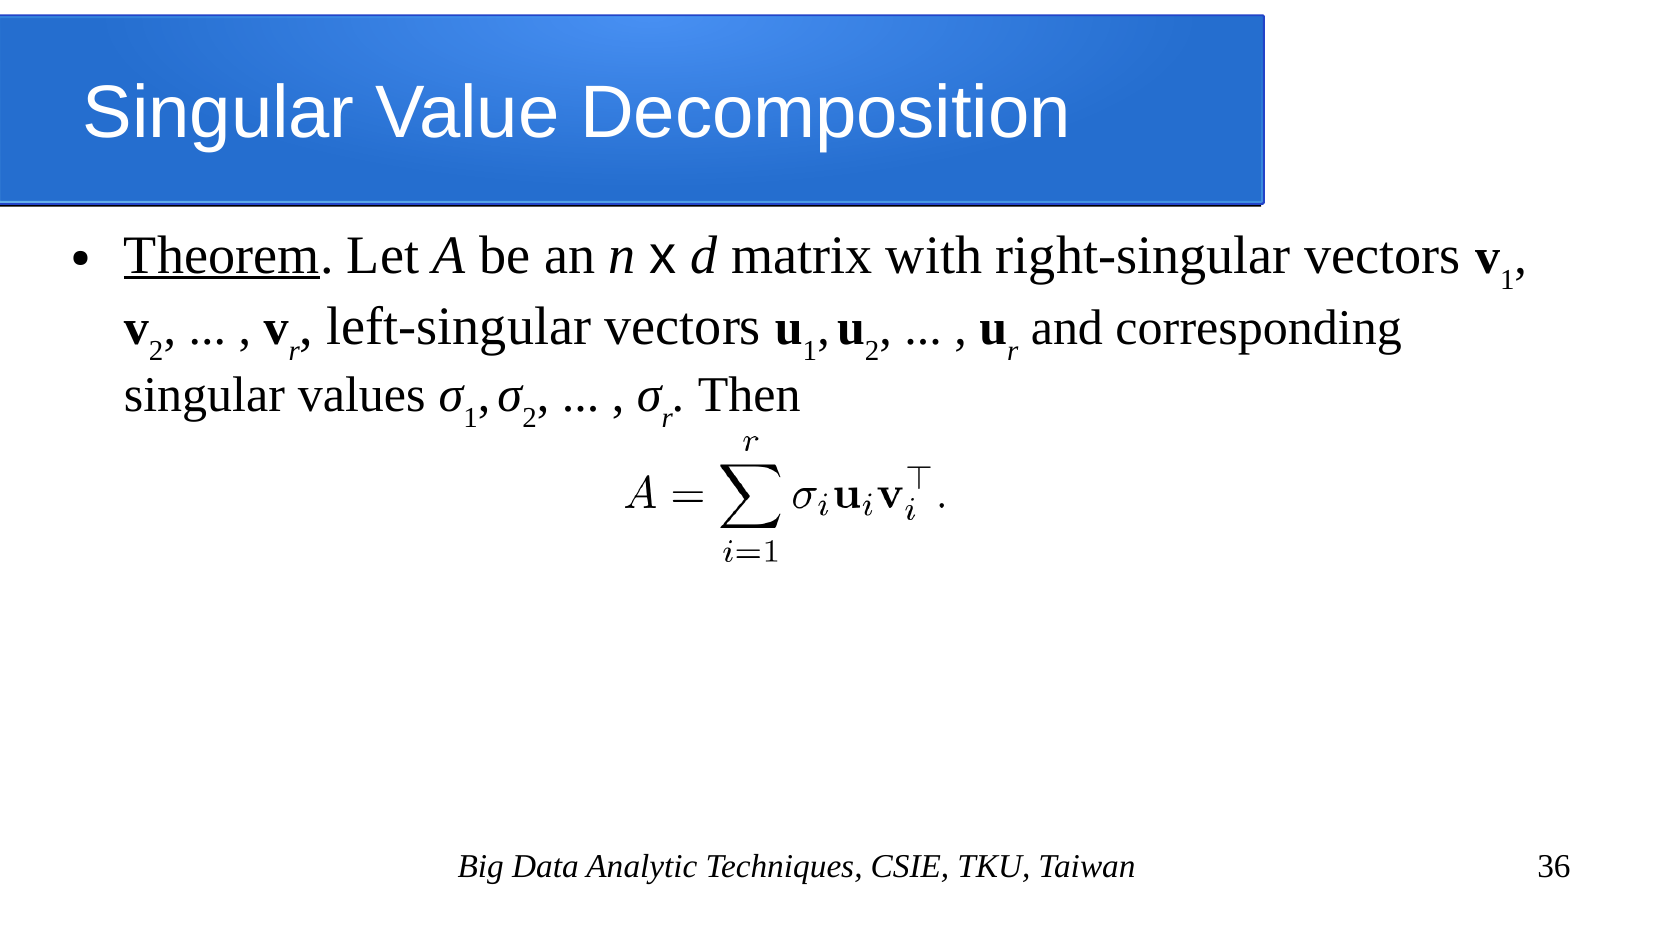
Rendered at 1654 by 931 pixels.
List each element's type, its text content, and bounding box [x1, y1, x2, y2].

title Singular Value Decomposition [82, 35, 1235, 189]
picture [624, 436, 944, 562]
list Theorem. Let A be an n x d matrix with right-singular vectors v1, v2, ... , vr, left-singular vectors u1, u2, ... , ur and corresponding singular values σ1, σ2, ... , σr. Then [53, 224, 1542, 764]
